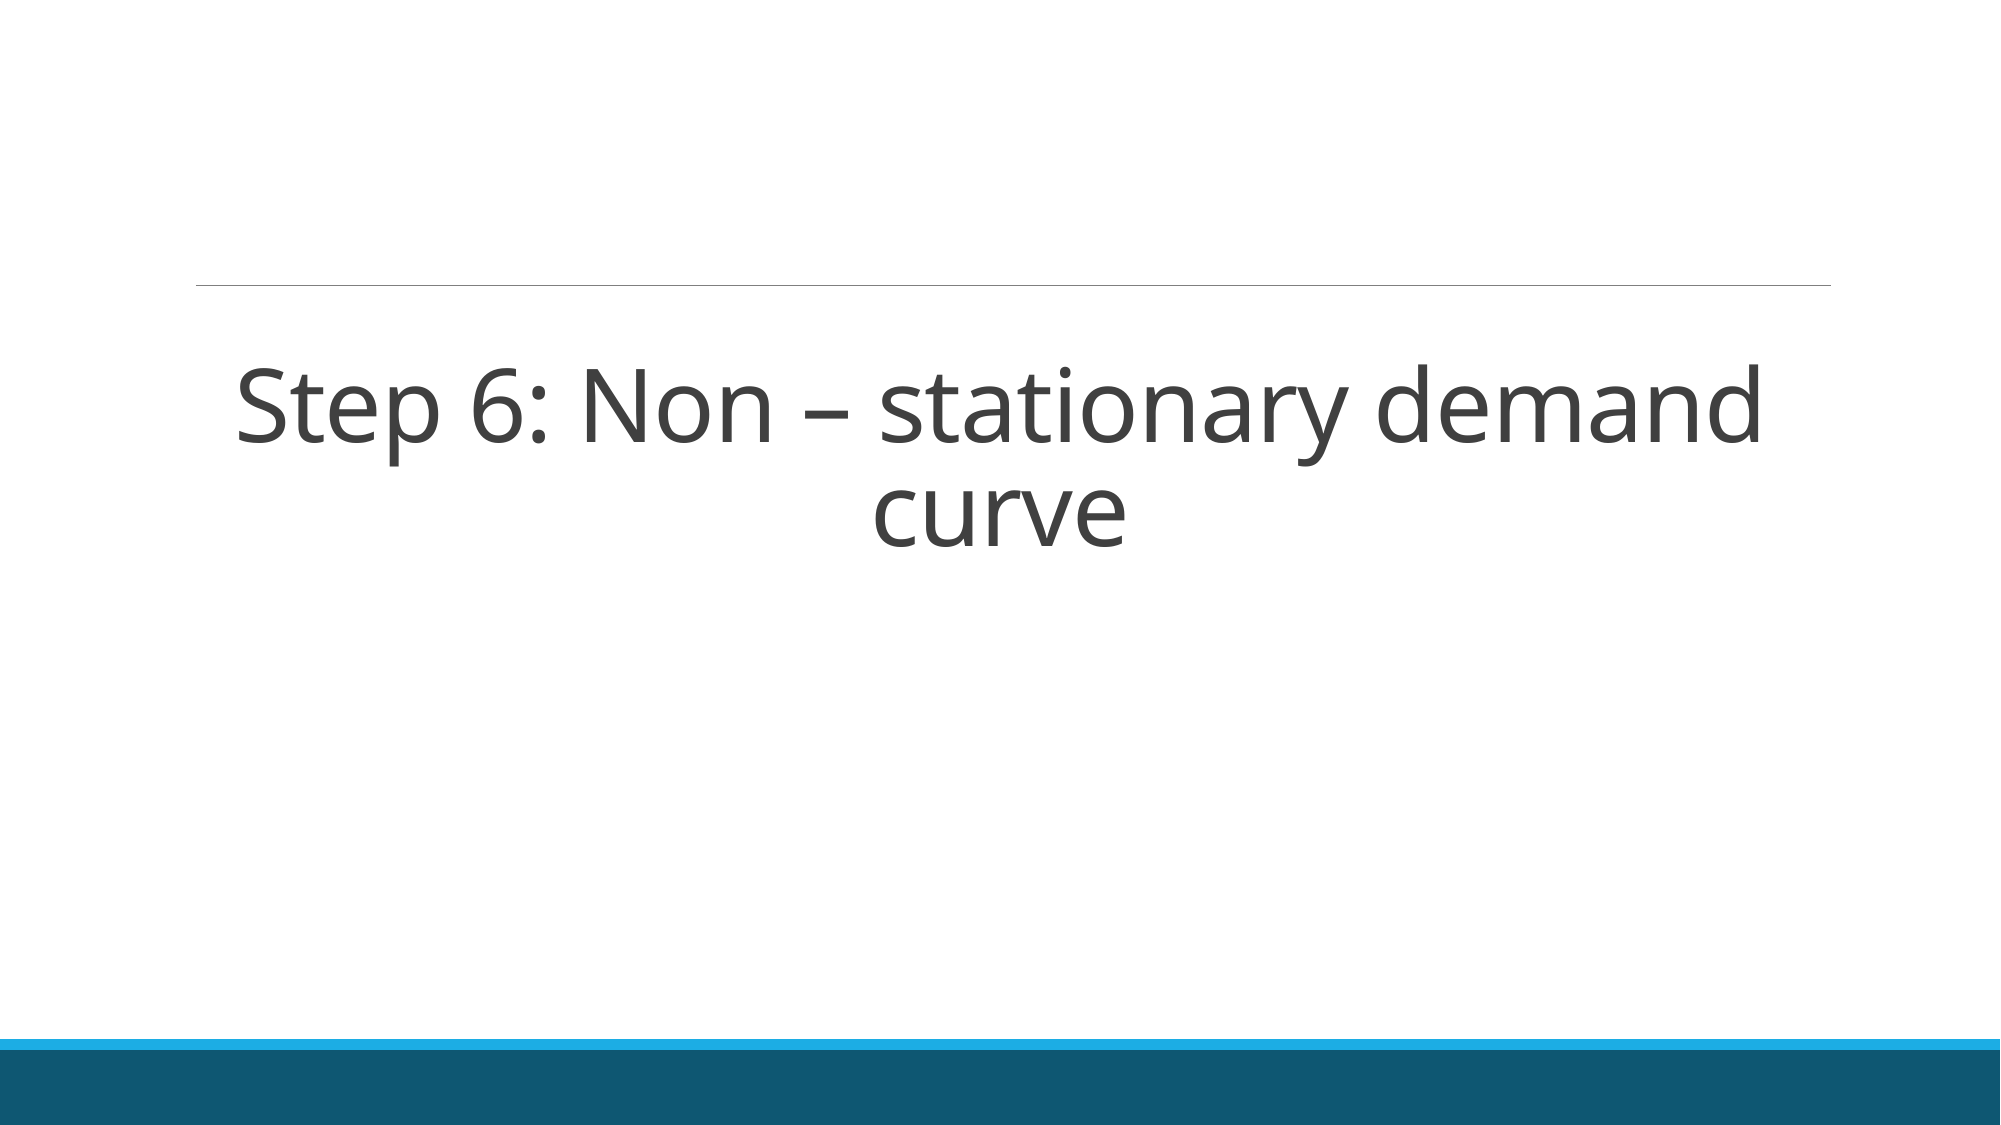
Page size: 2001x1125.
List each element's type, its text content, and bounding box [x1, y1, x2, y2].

title Step 6: Non – stationary demand curve [174, 337, 1825, 576]
